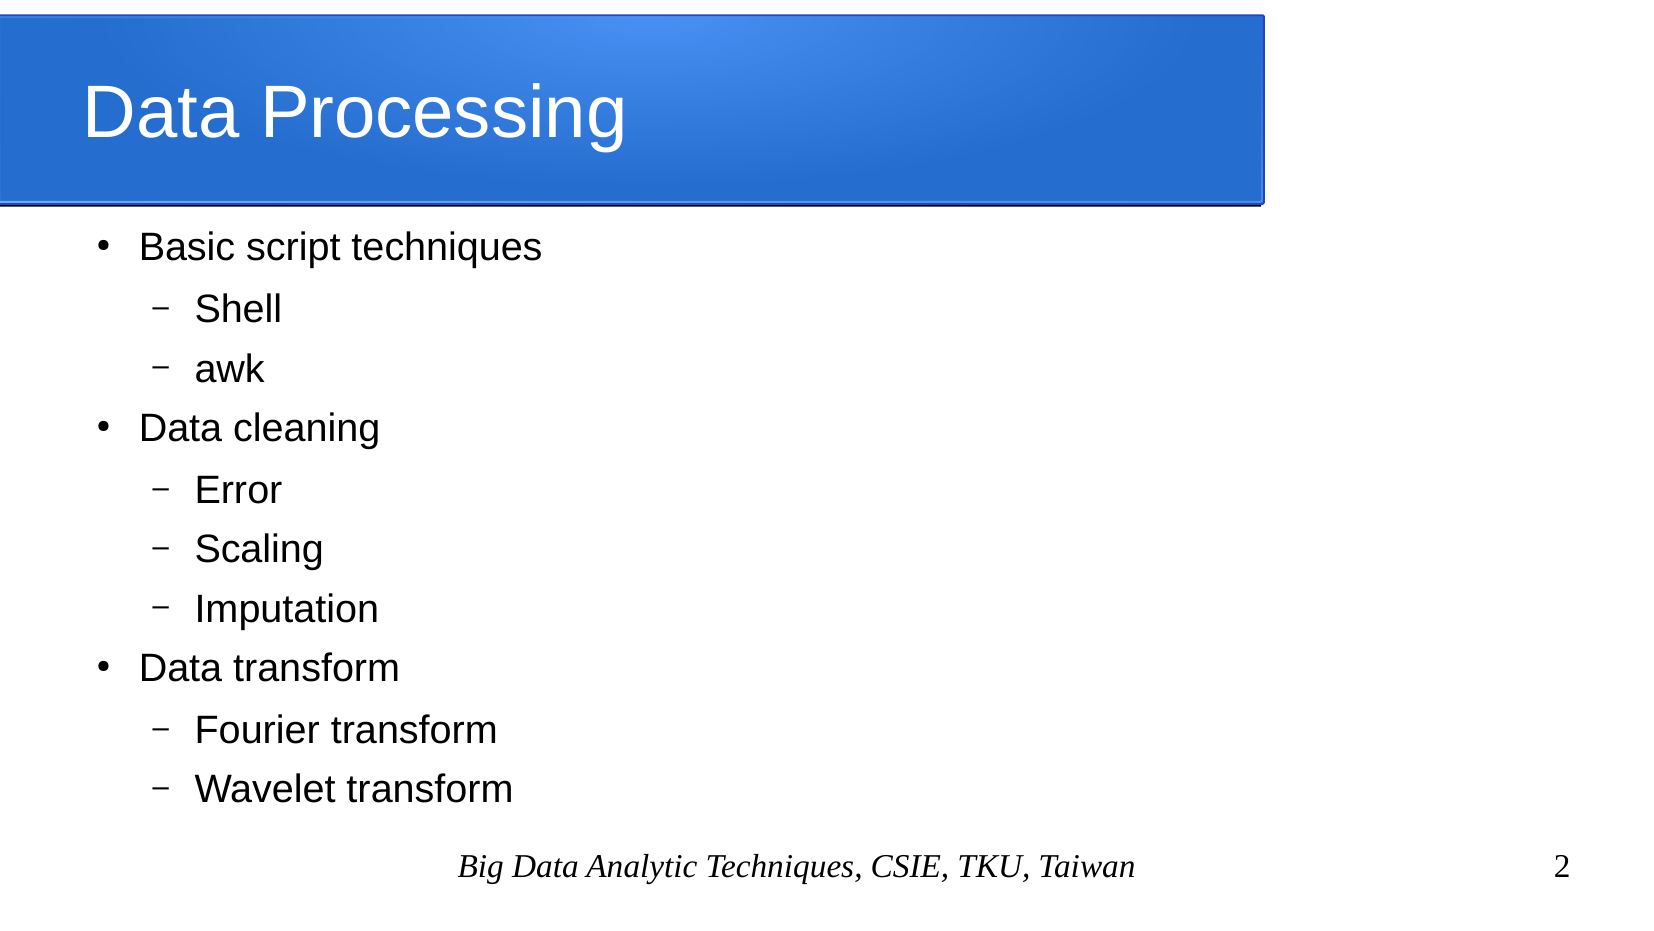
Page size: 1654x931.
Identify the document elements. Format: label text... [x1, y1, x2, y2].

list Basic script techniques Shell awk Data cleaning Error Scaling Imputation Data transform Fourier transform Wavelet transform [82, 224, 1571, 815]
title Data Processing [82, 35, 1235, 189]
